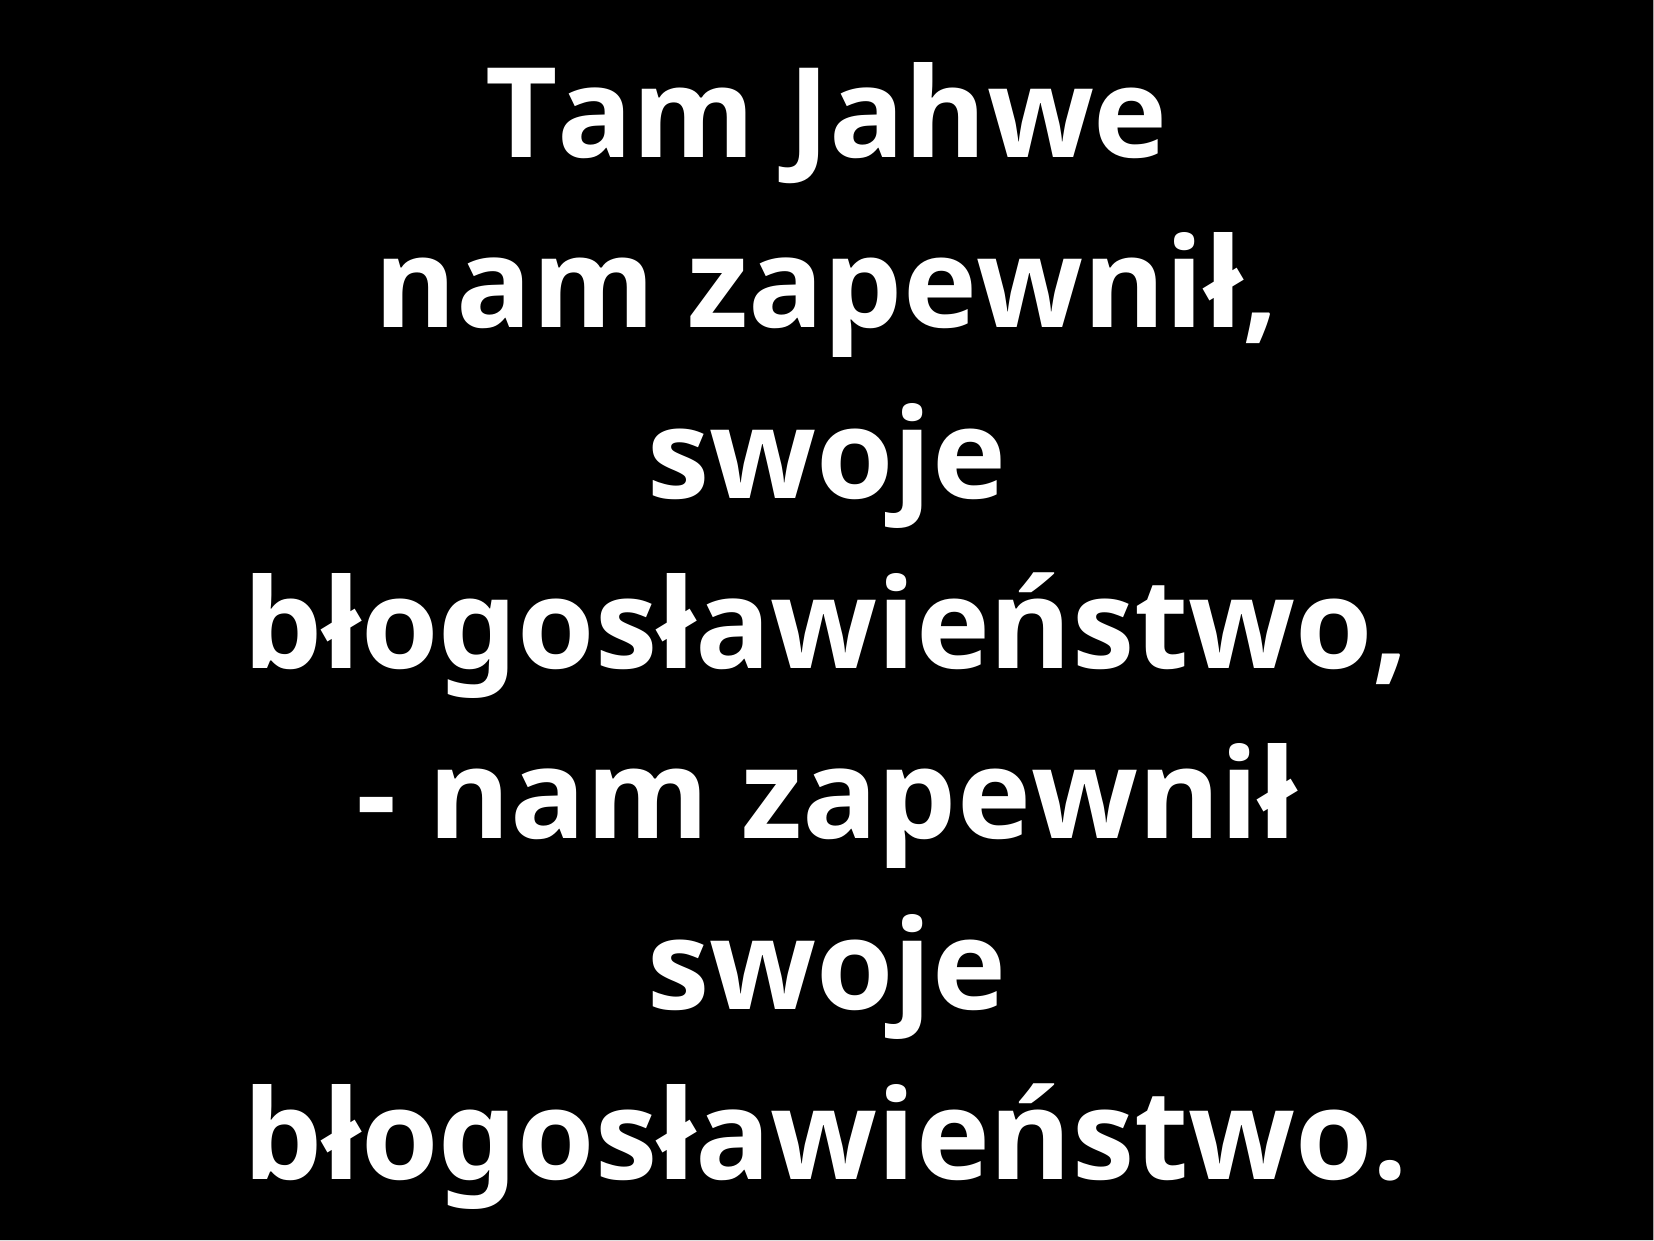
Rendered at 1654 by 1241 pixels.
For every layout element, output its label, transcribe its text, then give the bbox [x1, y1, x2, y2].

title Tam Jahwe nam zapewnił, swoje błogosławieństwo, - nam zapewnił swoje błogosławieństwo. [0, 0, 1654, 1241]
